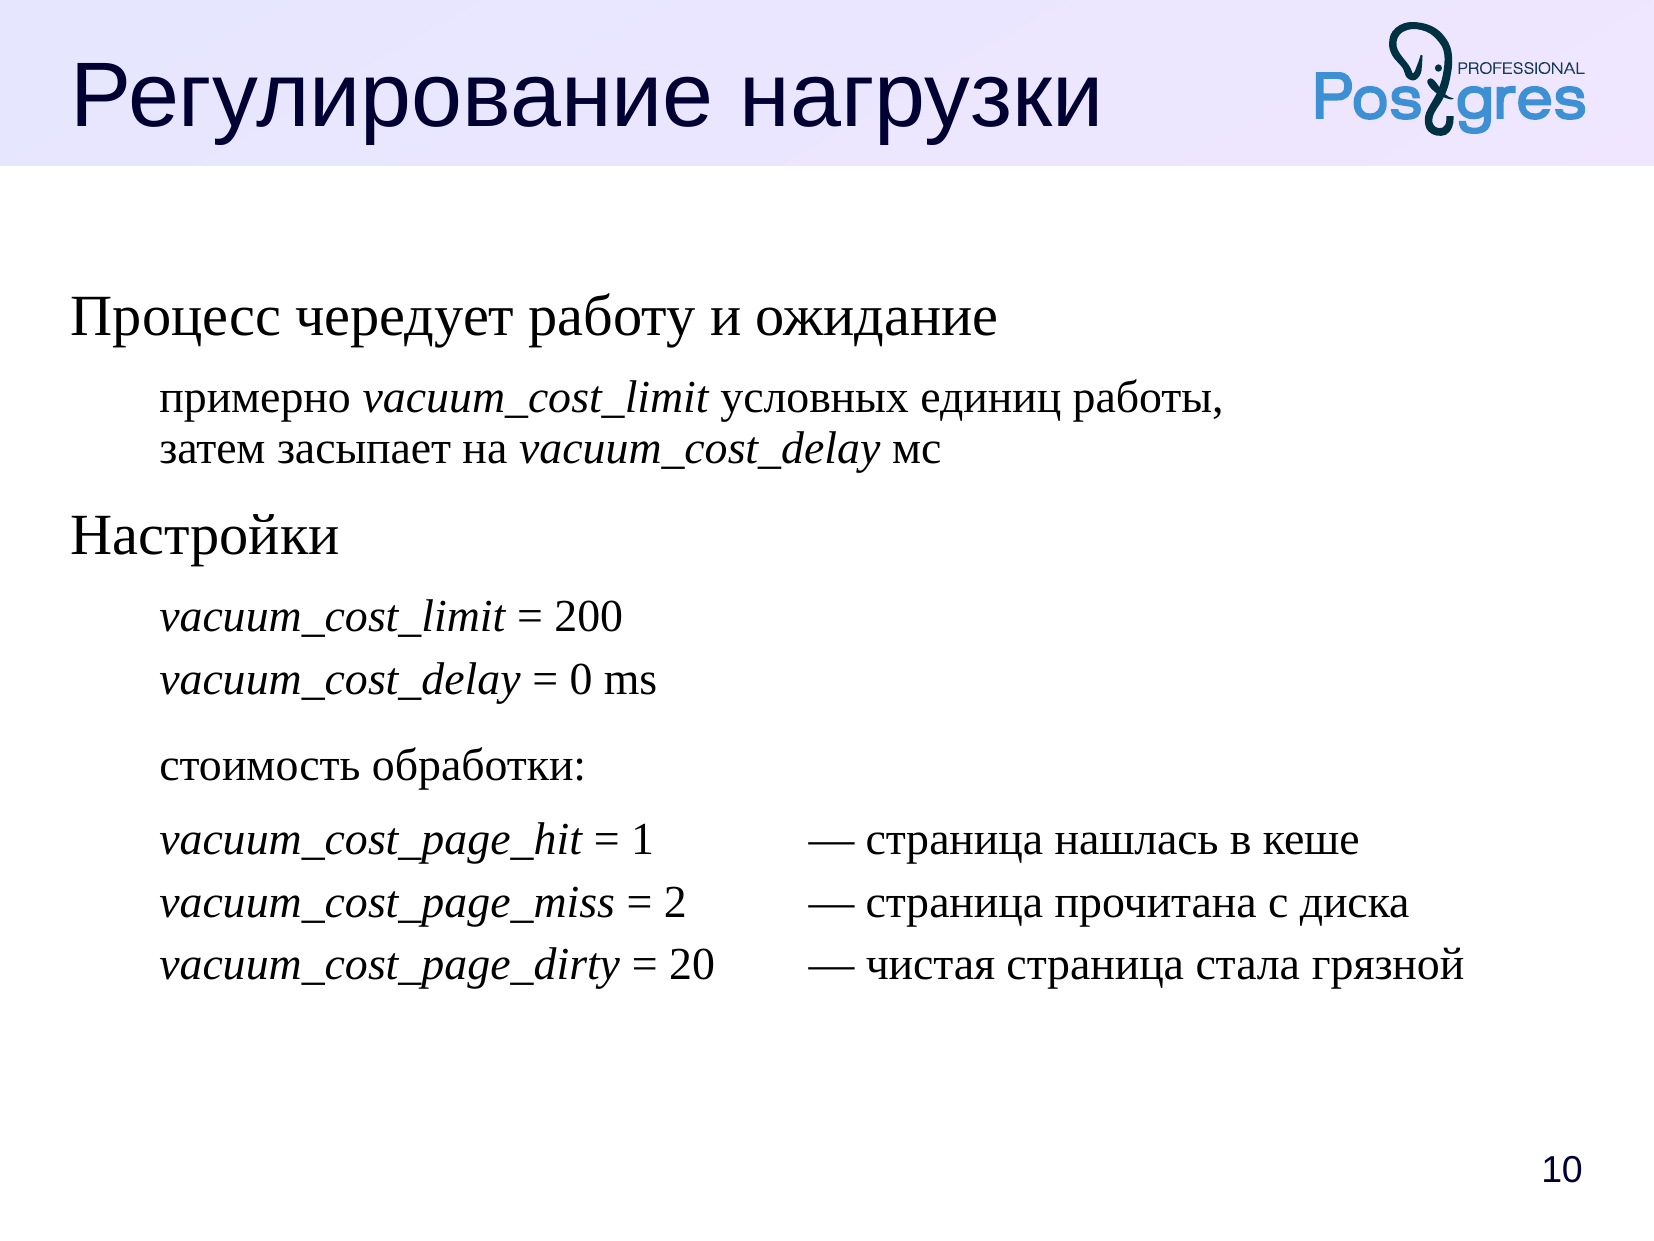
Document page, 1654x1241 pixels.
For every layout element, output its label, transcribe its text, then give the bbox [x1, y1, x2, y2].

list Процесс чередует работу и ожидание примерно vacuum_cost_limit условных единиц работы, затем засыпает на vacuum_cost_delay мс Настройки vacuum_cost_limit = 200 vacuum_cost_delay = 0 ms стоимость обработки: vacuum_cost_page_hit = 1 — страница нашлась в кеше vacuum_cost_page_miss = 2 — страница прочитана с диска vacuum_cost_page_dirty = 20 — чистая страница стала грязной [70, 283, 1583, 1141]
title Регулирование нагрузки [70, 43, 1241, 147]
